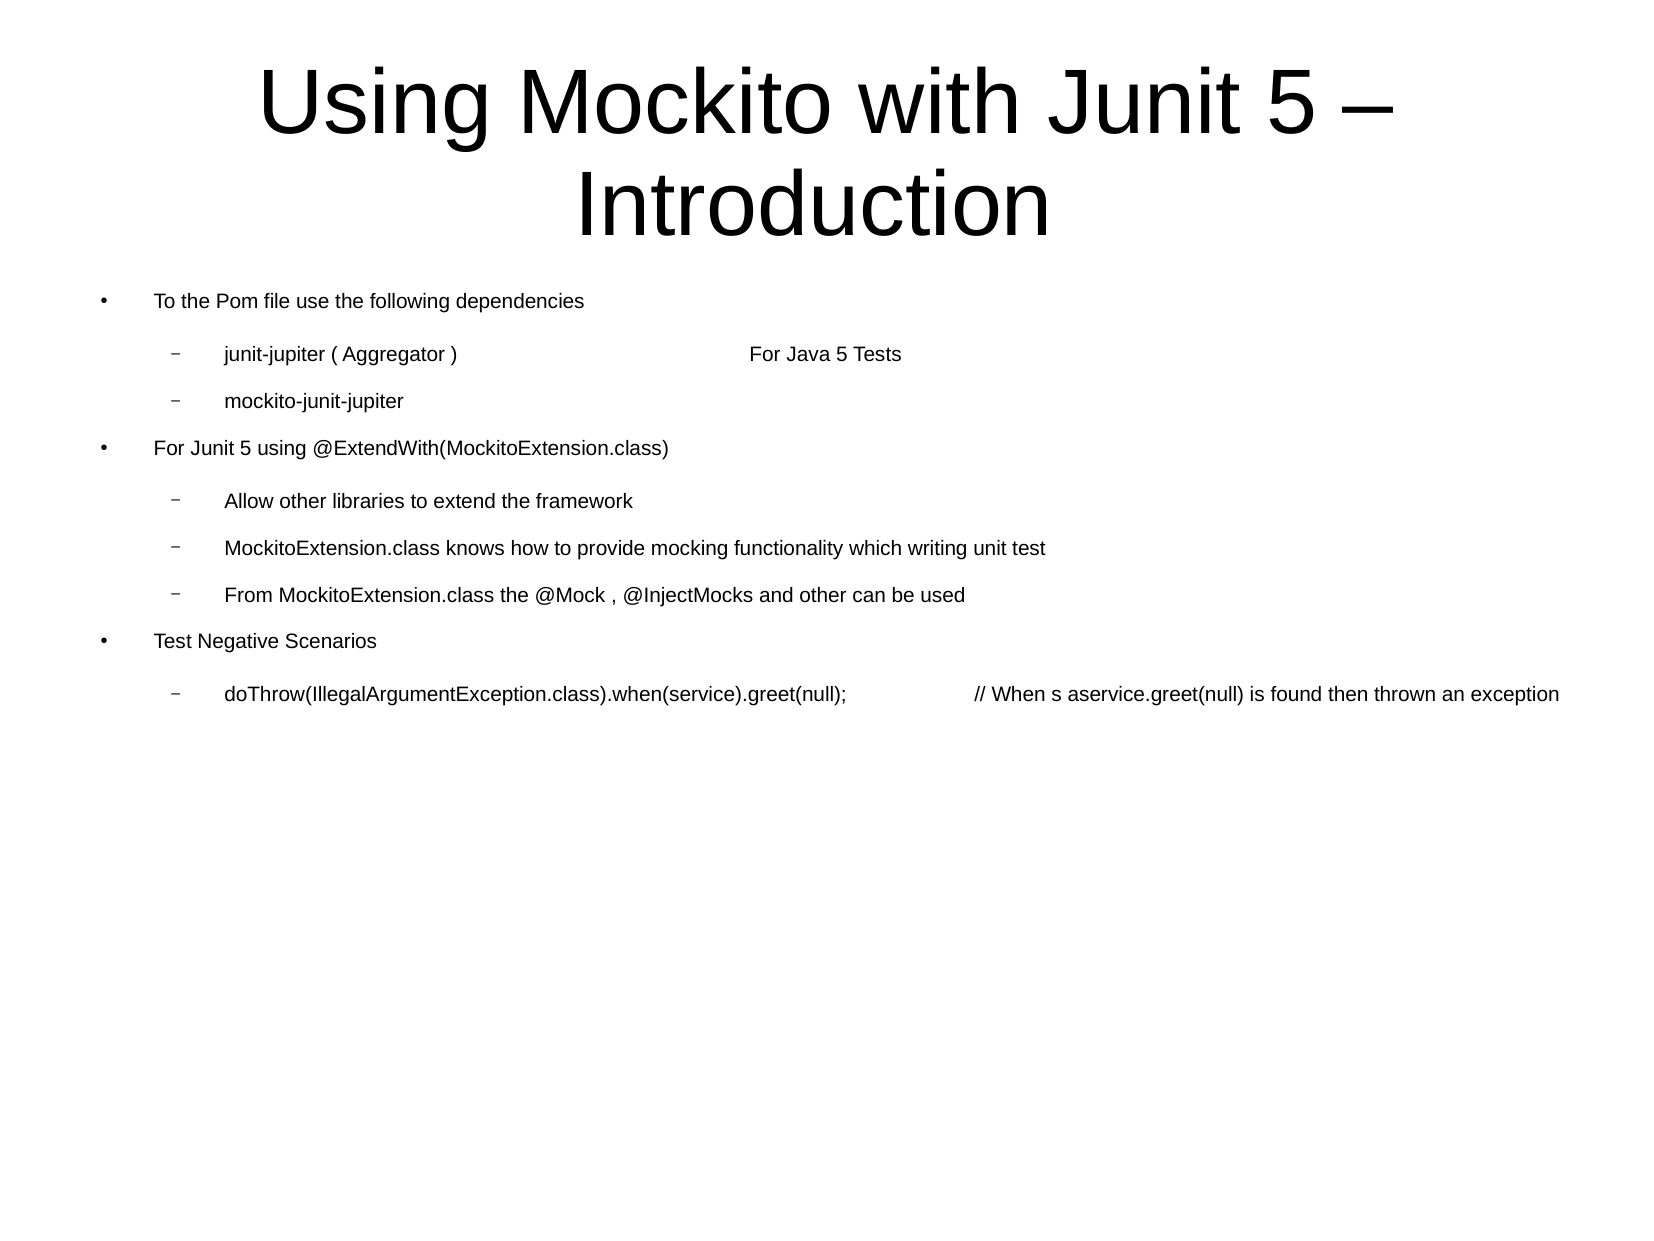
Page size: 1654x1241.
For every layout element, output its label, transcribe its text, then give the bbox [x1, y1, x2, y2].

title Using Mockito with Junit 5 – Introduction [82, 49, 1571, 257]
list To the Pom file use the following dependencies junit-jupiter ( Aggregator ) For Java 5 Tests mockito-junit-jupiter For Junit 5 using @ExtendWith(MockitoExtension.class) Allow other libraries to extend the framework MockitoExtension.class knows how to provide mocking functionality which writing unit test From MockitoExtension.class the @Mock , @InjectMocks and other can be used Test Negative Scenarios doThrow(IllegalArgumentException.class).when(service).greet(null); // When s aservice.greet(null) is found then thrown an exception [82, 290, 1621, 1216]
